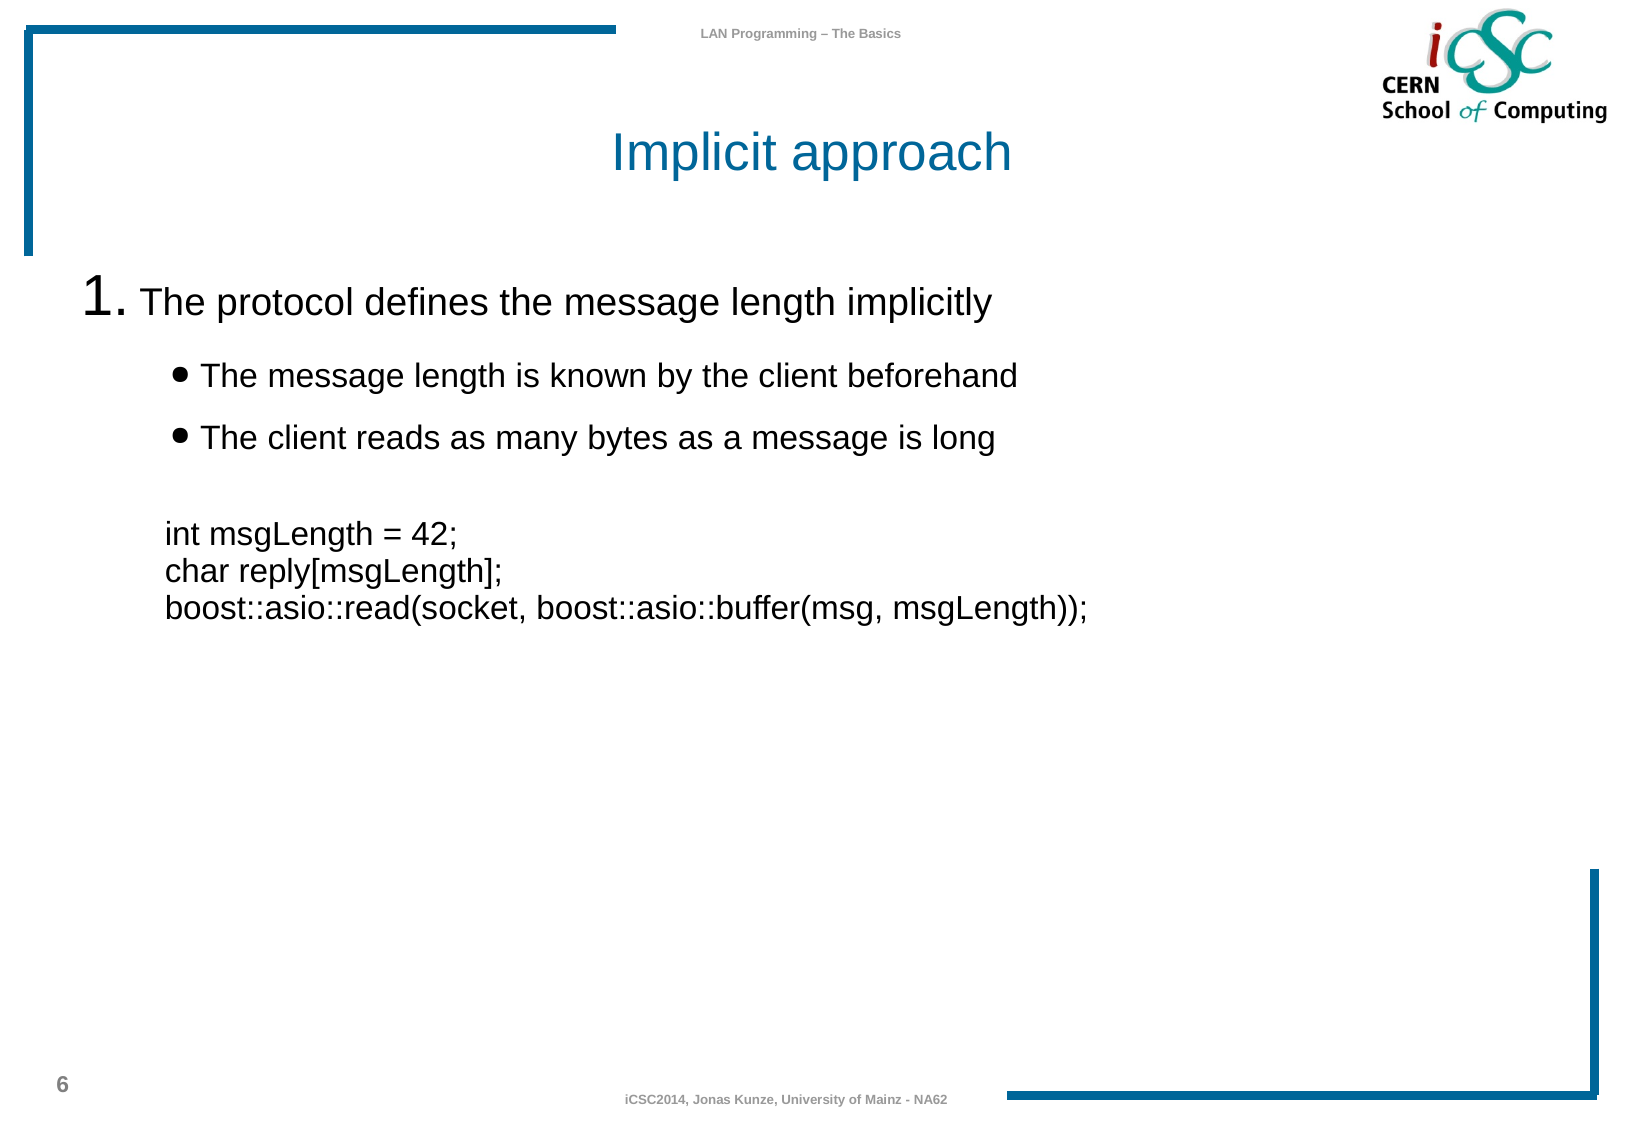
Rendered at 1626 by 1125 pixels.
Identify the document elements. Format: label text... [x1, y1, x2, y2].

text_box int msgLength = 42; char reply[msgLength]; boost::asio::read(socket, boost::asio::buffer(msg, msgLength)); [150, 508, 1546, 647]
picture [1381, 8, 1608, 125]
title Implicit approach [81, 44, 1544, 233]
list 1. The protocol defines the message length implicitly The message length is known by the client beforehand The client reads as many bytes as a message is long [81, 263, 1512, 1051]
